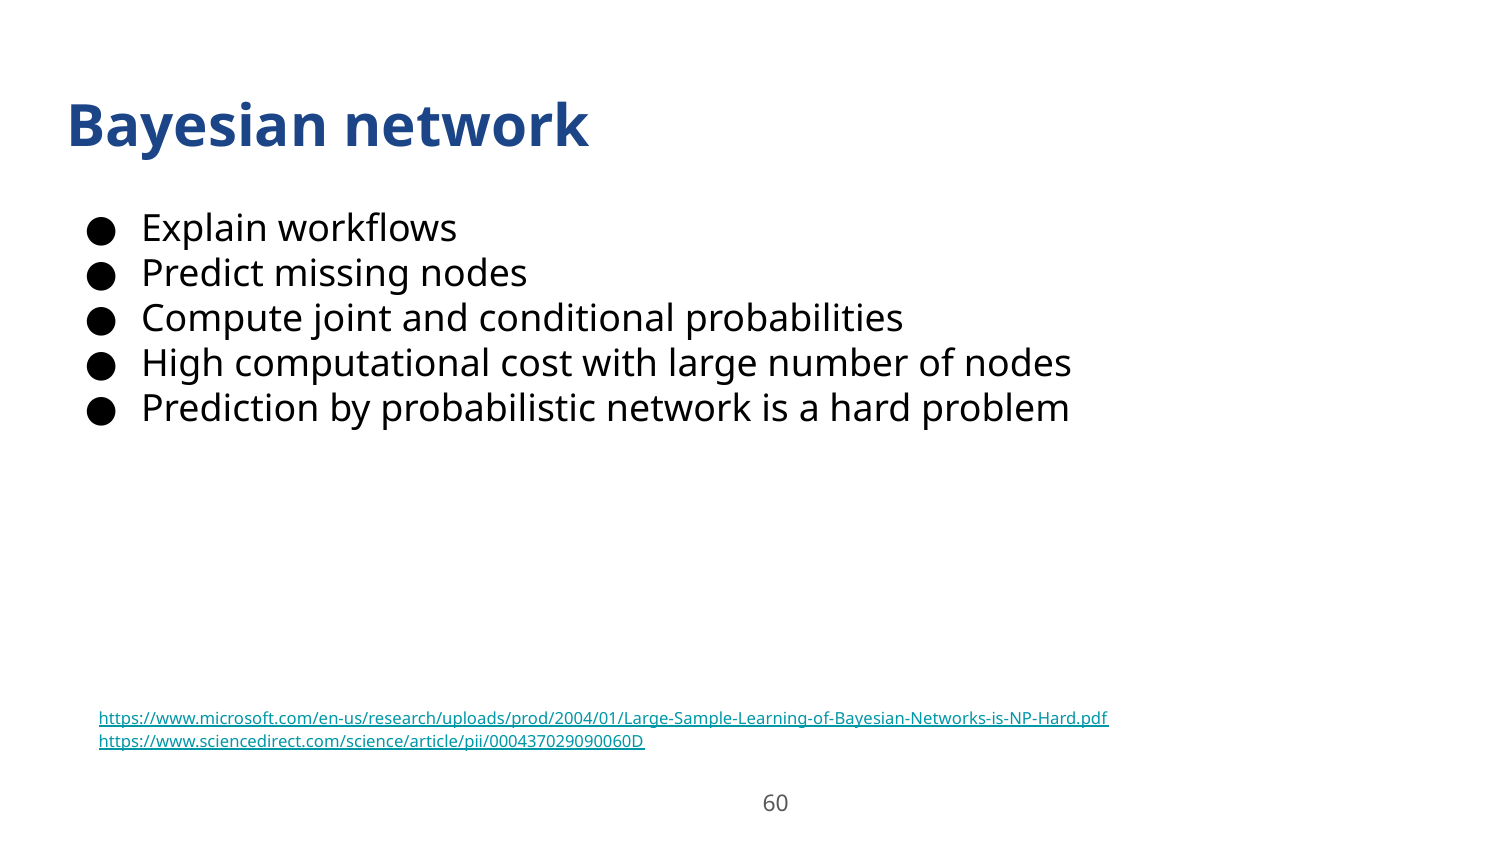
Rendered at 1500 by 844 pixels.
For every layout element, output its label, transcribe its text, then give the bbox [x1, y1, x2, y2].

list Explain workflows Predict missing nodes Compute joint and conditional probabilities High computational cost with large number of nodes Prediction by probabilistic network is a hard problem [51, 189, 1449, 750]
slide_number <number> [714, 771, 805, 837]
title Bayesian network [51, 72, 1449, 167]
text_box https://www.microsoft.com/en-us/research/uploads/prod/2004/01/Large-Sample-Learning-of-Bayesian-Networks-is-NP-Hard.pdf https://www.sciencedirect.com/science/article/pii/000437029090060D [83, 692, 1130, 772]
